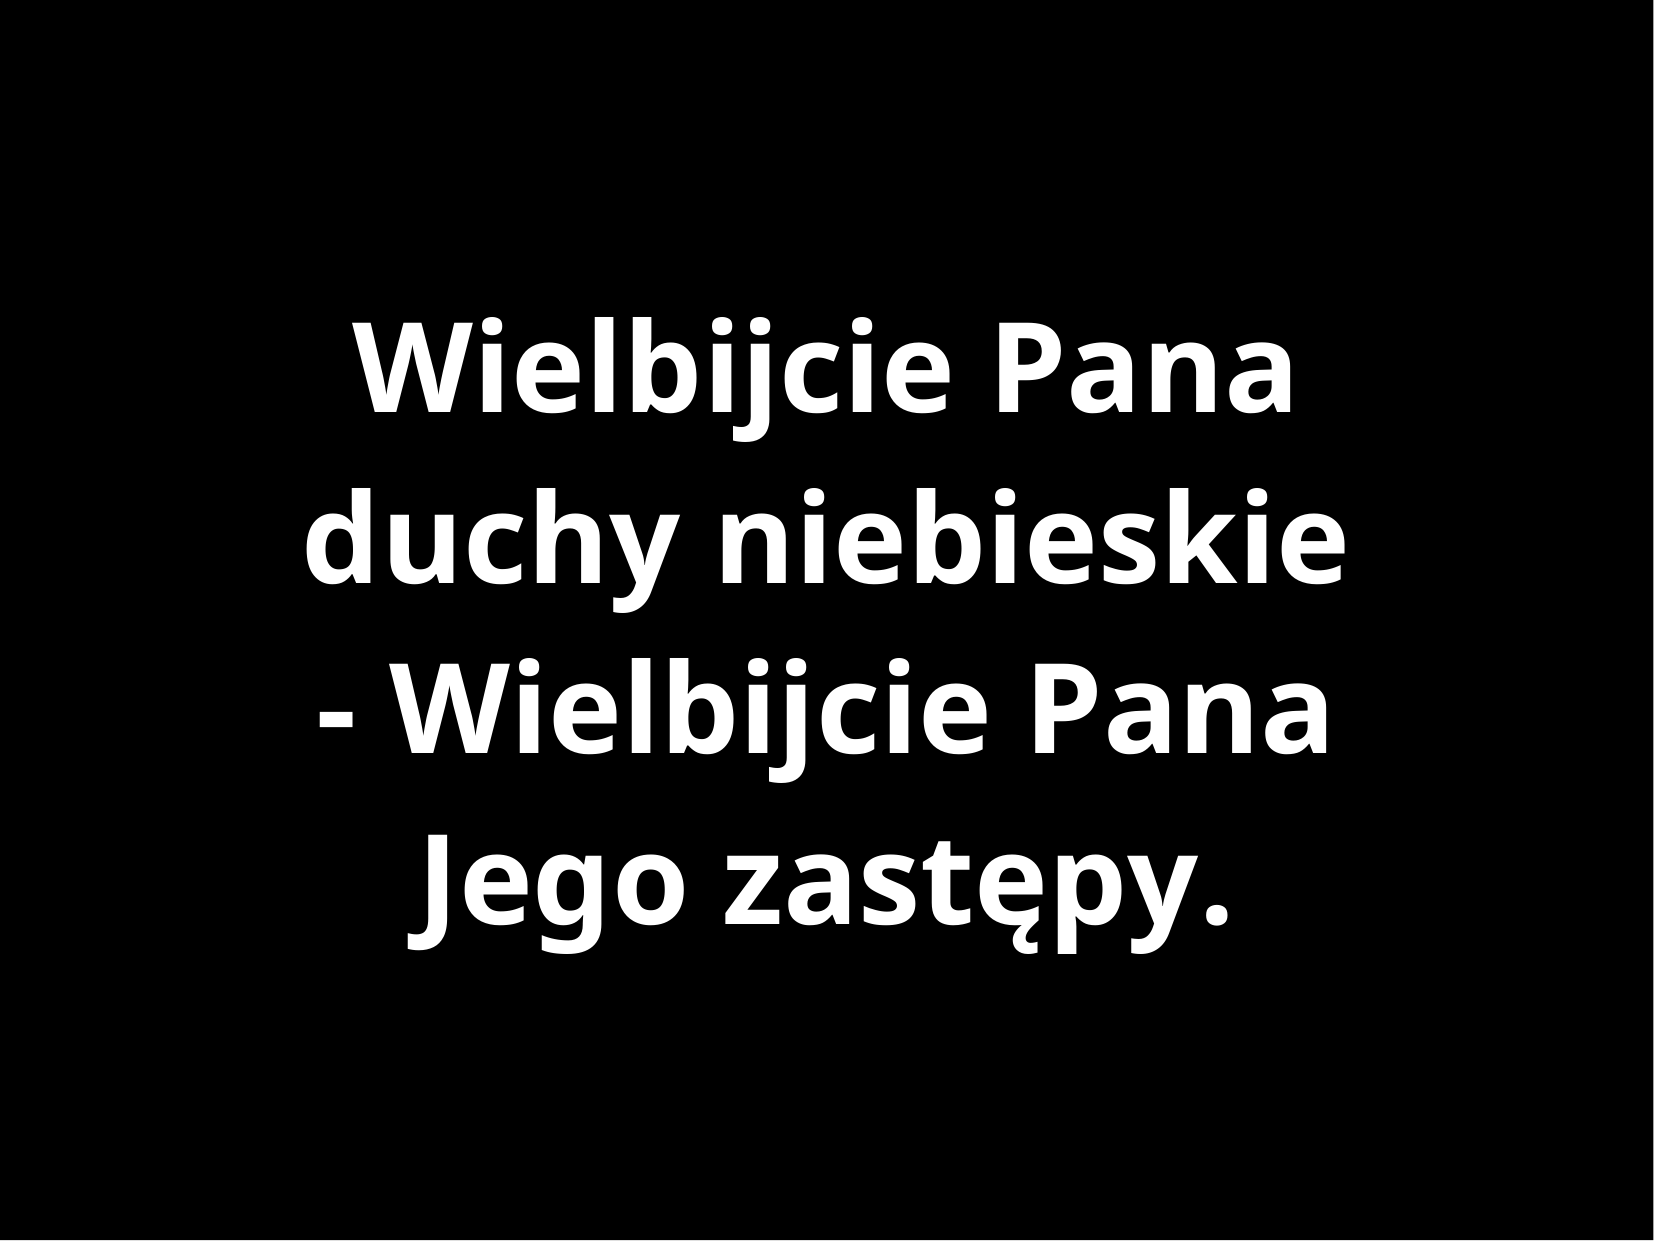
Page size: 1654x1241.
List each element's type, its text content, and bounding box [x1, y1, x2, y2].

title Wielbijcie Pana duchy niebieskie - Wielbijcie Pana Jego zastępy. [0, 0, 1654, 1241]
